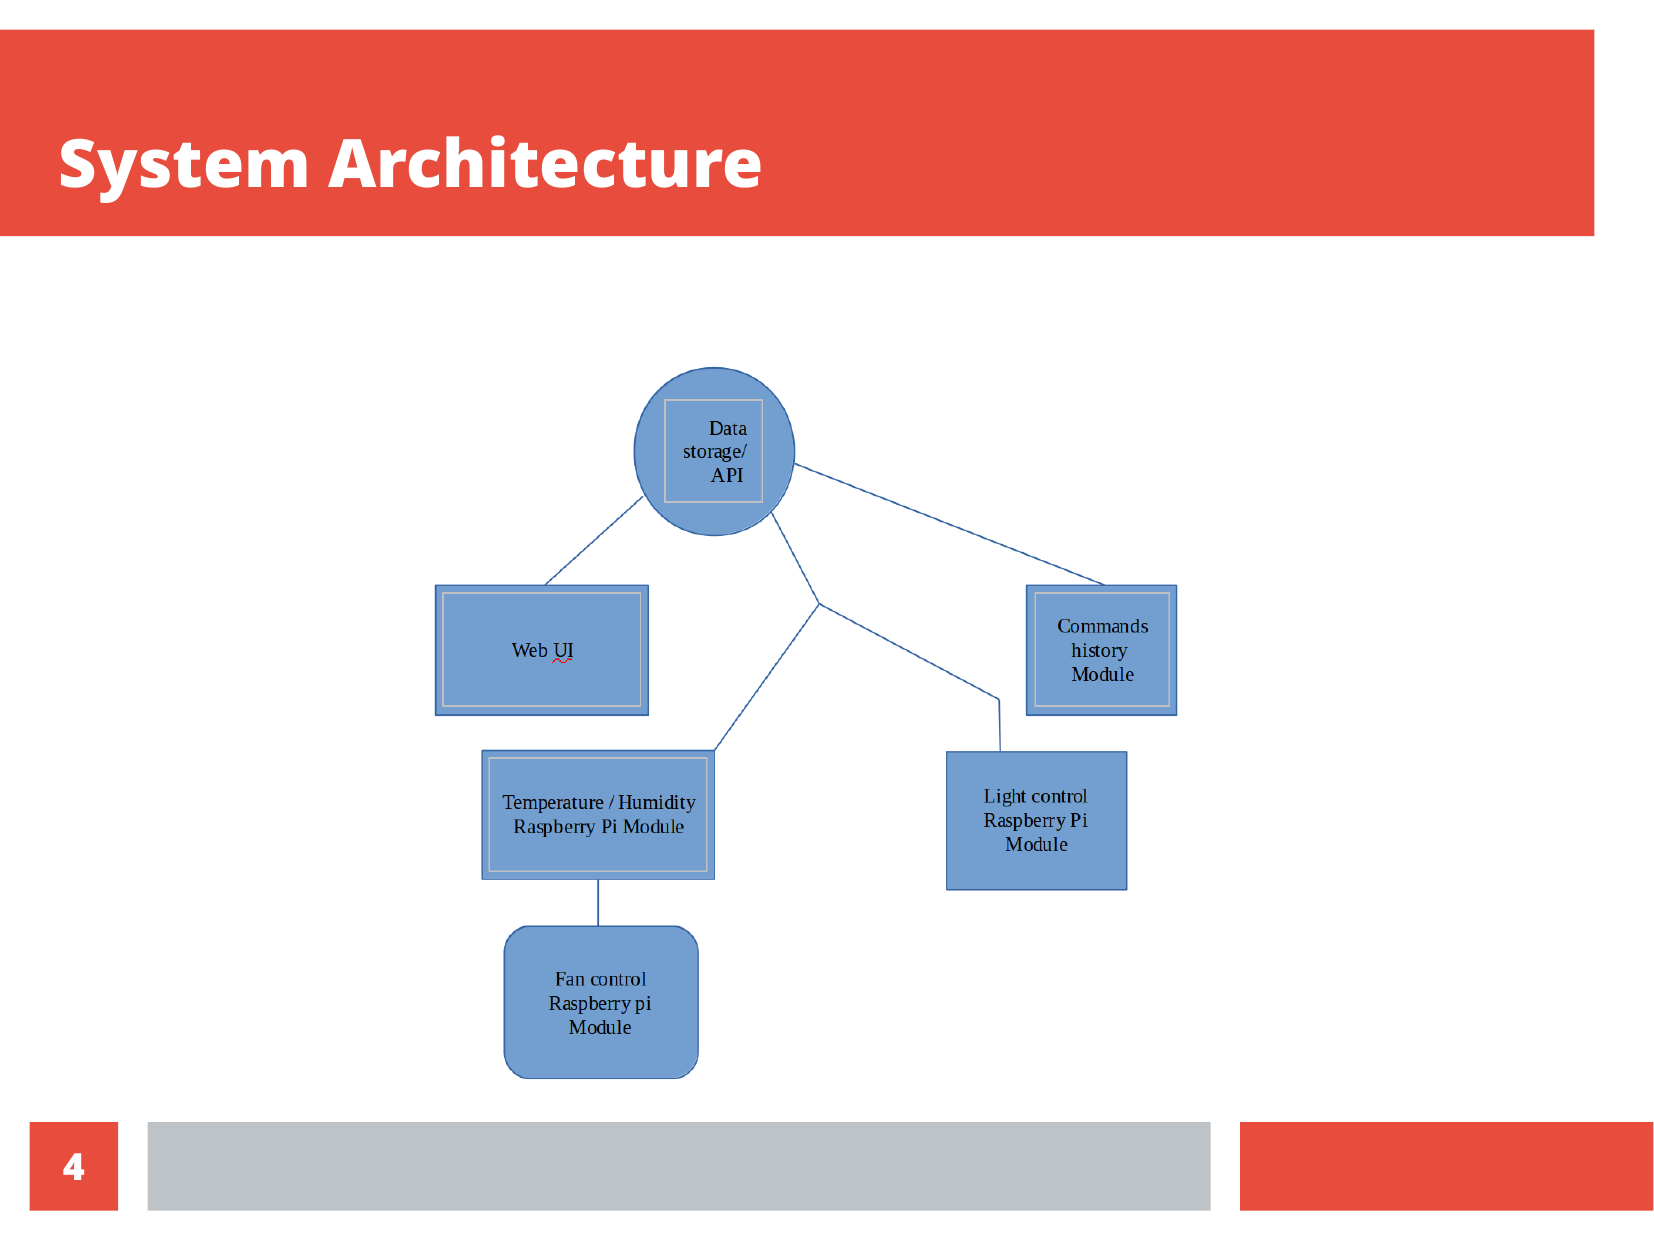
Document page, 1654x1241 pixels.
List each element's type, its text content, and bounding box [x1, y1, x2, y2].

title System Architecture [59, 59, 1595, 207]
picture [408, 297, 1189, 1117]
